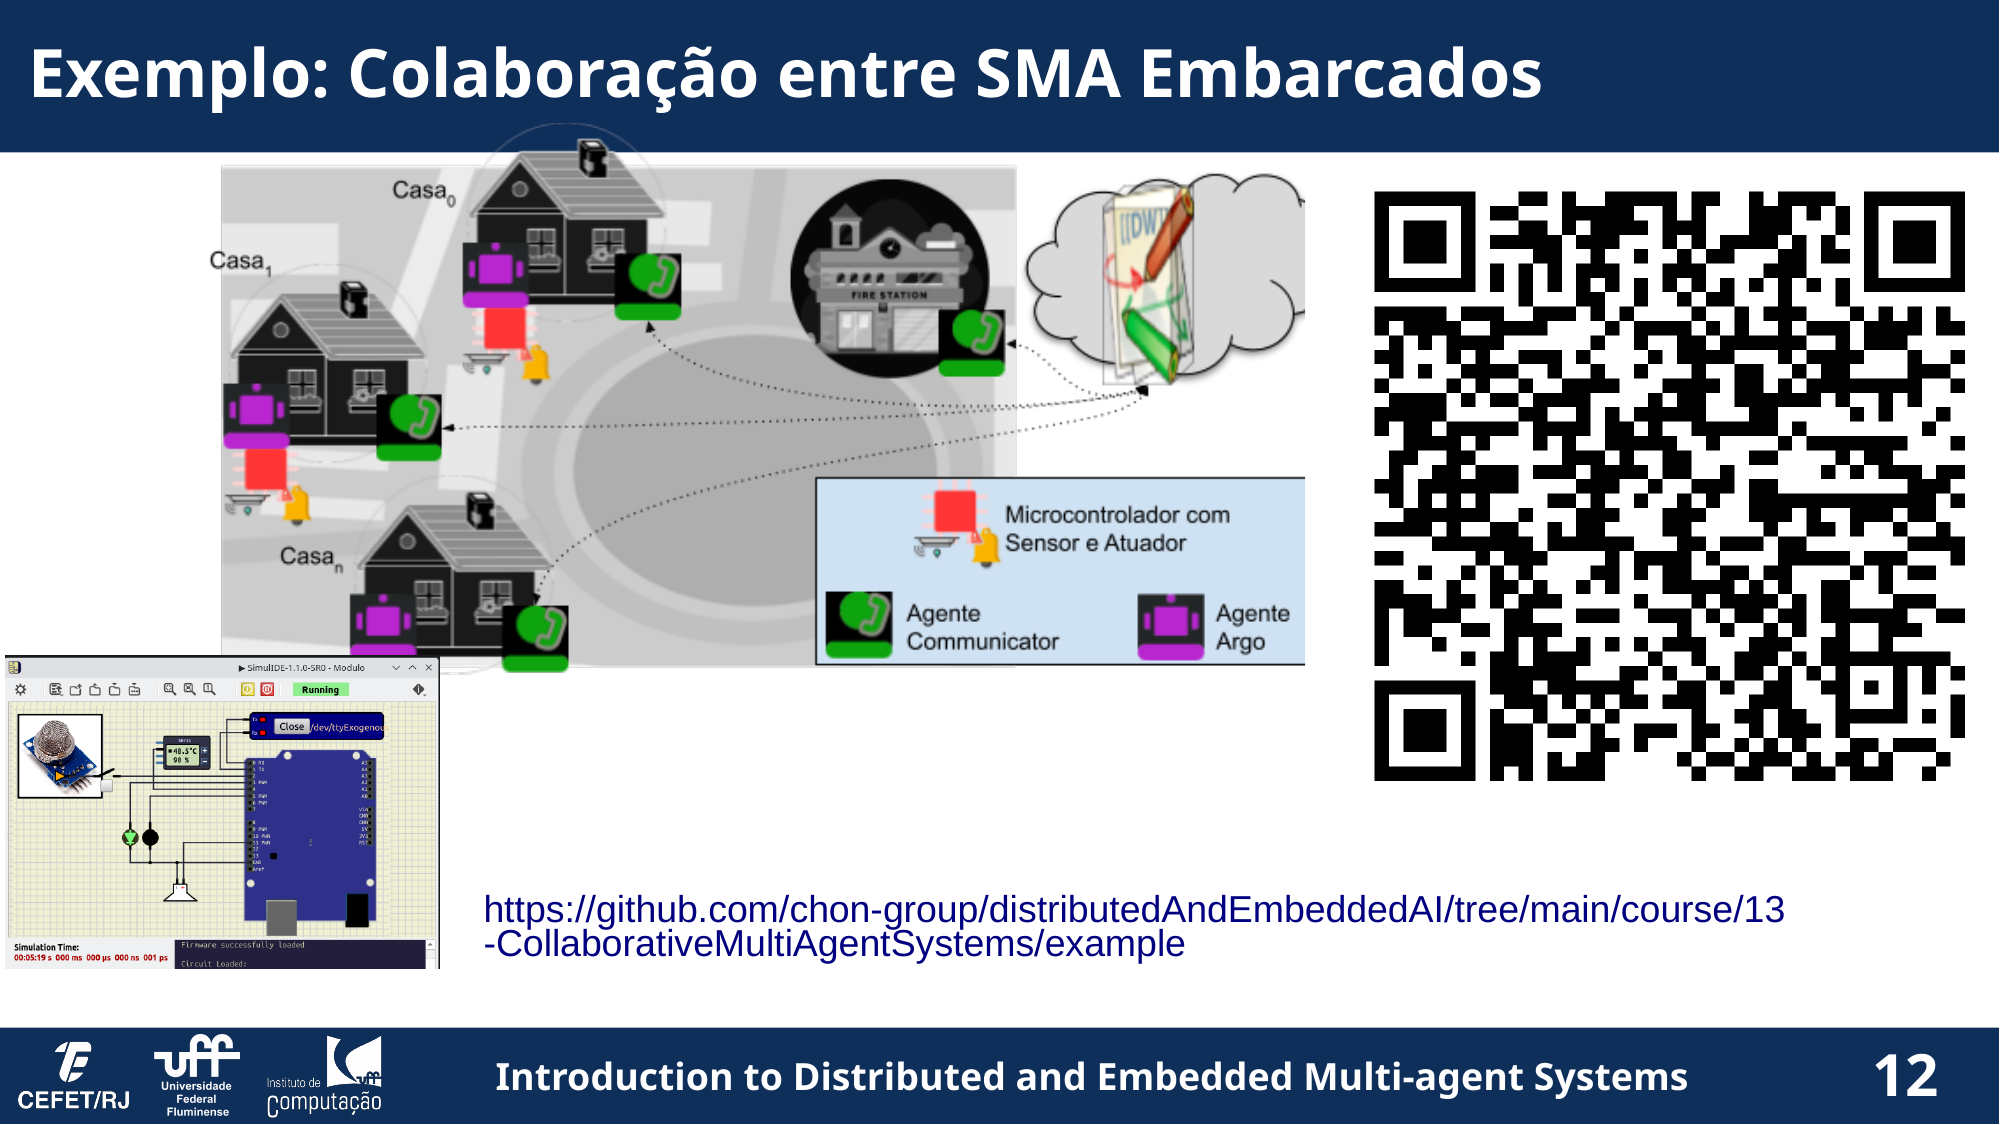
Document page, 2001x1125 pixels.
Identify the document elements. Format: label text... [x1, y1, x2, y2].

picture [18, 1021, 129, 1125]
picture [5, 118, 1306, 969]
text_box Exemplo: Colaboração entre SMA Embarcados [13, 23, 1987, 119]
picture [265, 1033, 383, 1118]
picture [1360, 177, 1979, 795]
text_box https://github.com/chon-group/distributedAndEmbeddedAI/tree/main/course/13-CollaborativeMultiAgentSystems/example [468, 881, 1802, 981]
picture [153, 1033, 241, 1121]
